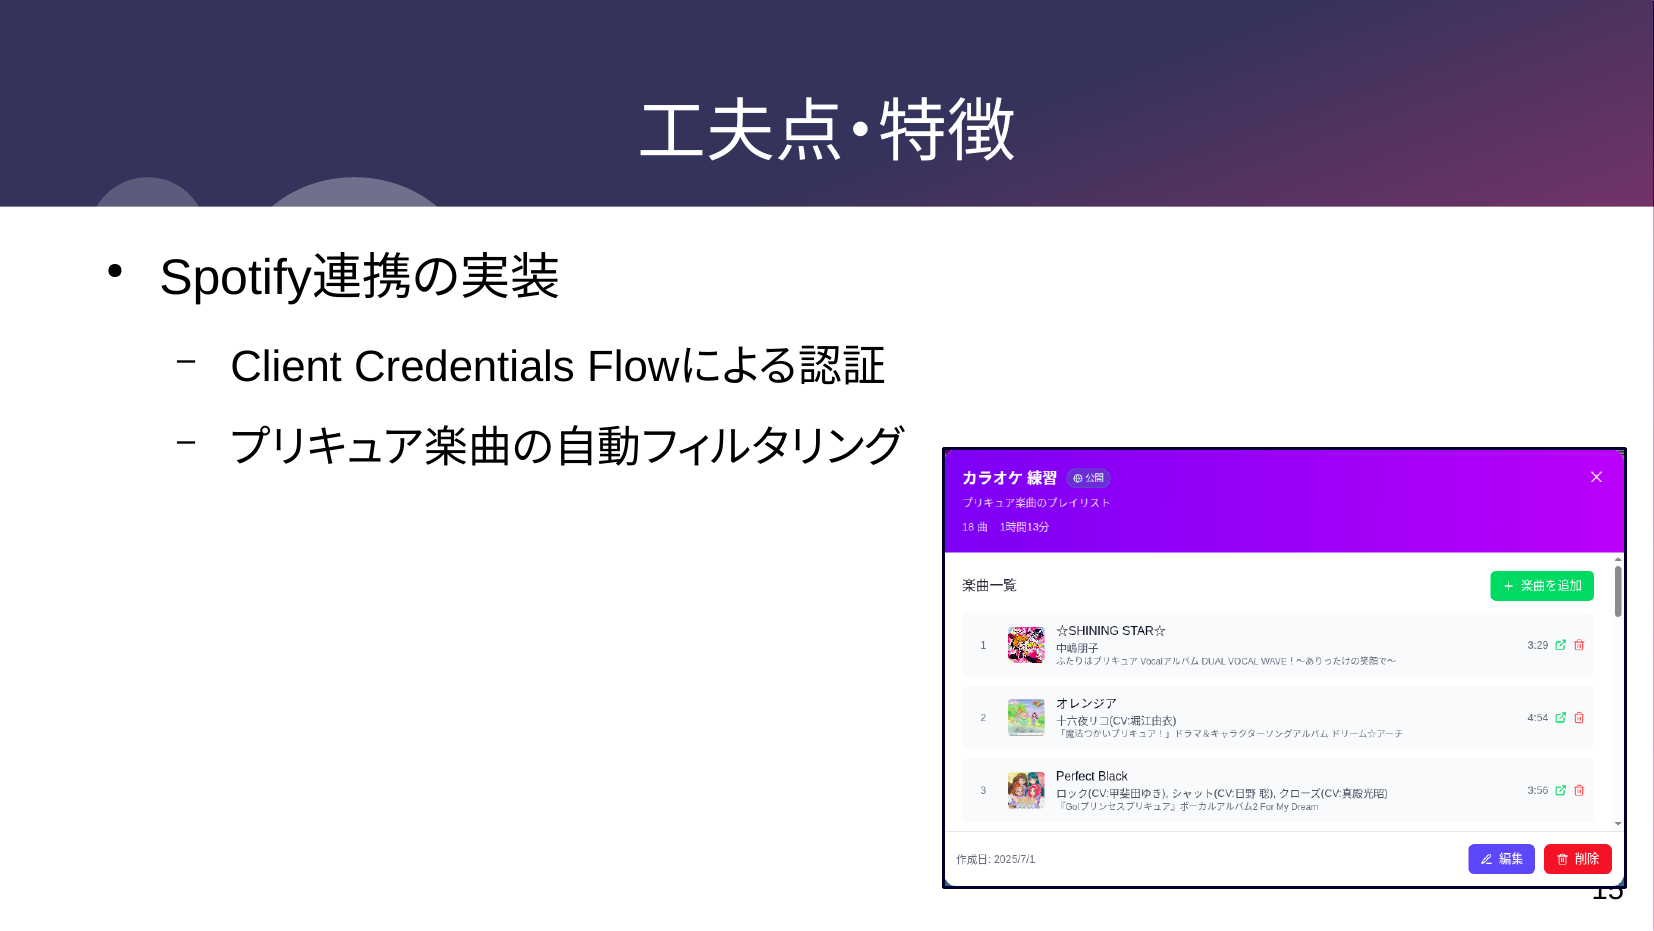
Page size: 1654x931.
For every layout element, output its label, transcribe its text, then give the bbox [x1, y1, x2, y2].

picture [944, 450, 1625, 886]
list Spotify連携の実装 Client Credentials Flowによる認証 プリキュア楽曲の自動フィルタリング [88, 236, 1565, 827]
title 工夫点・特徴 [88, 44, 1565, 207]
